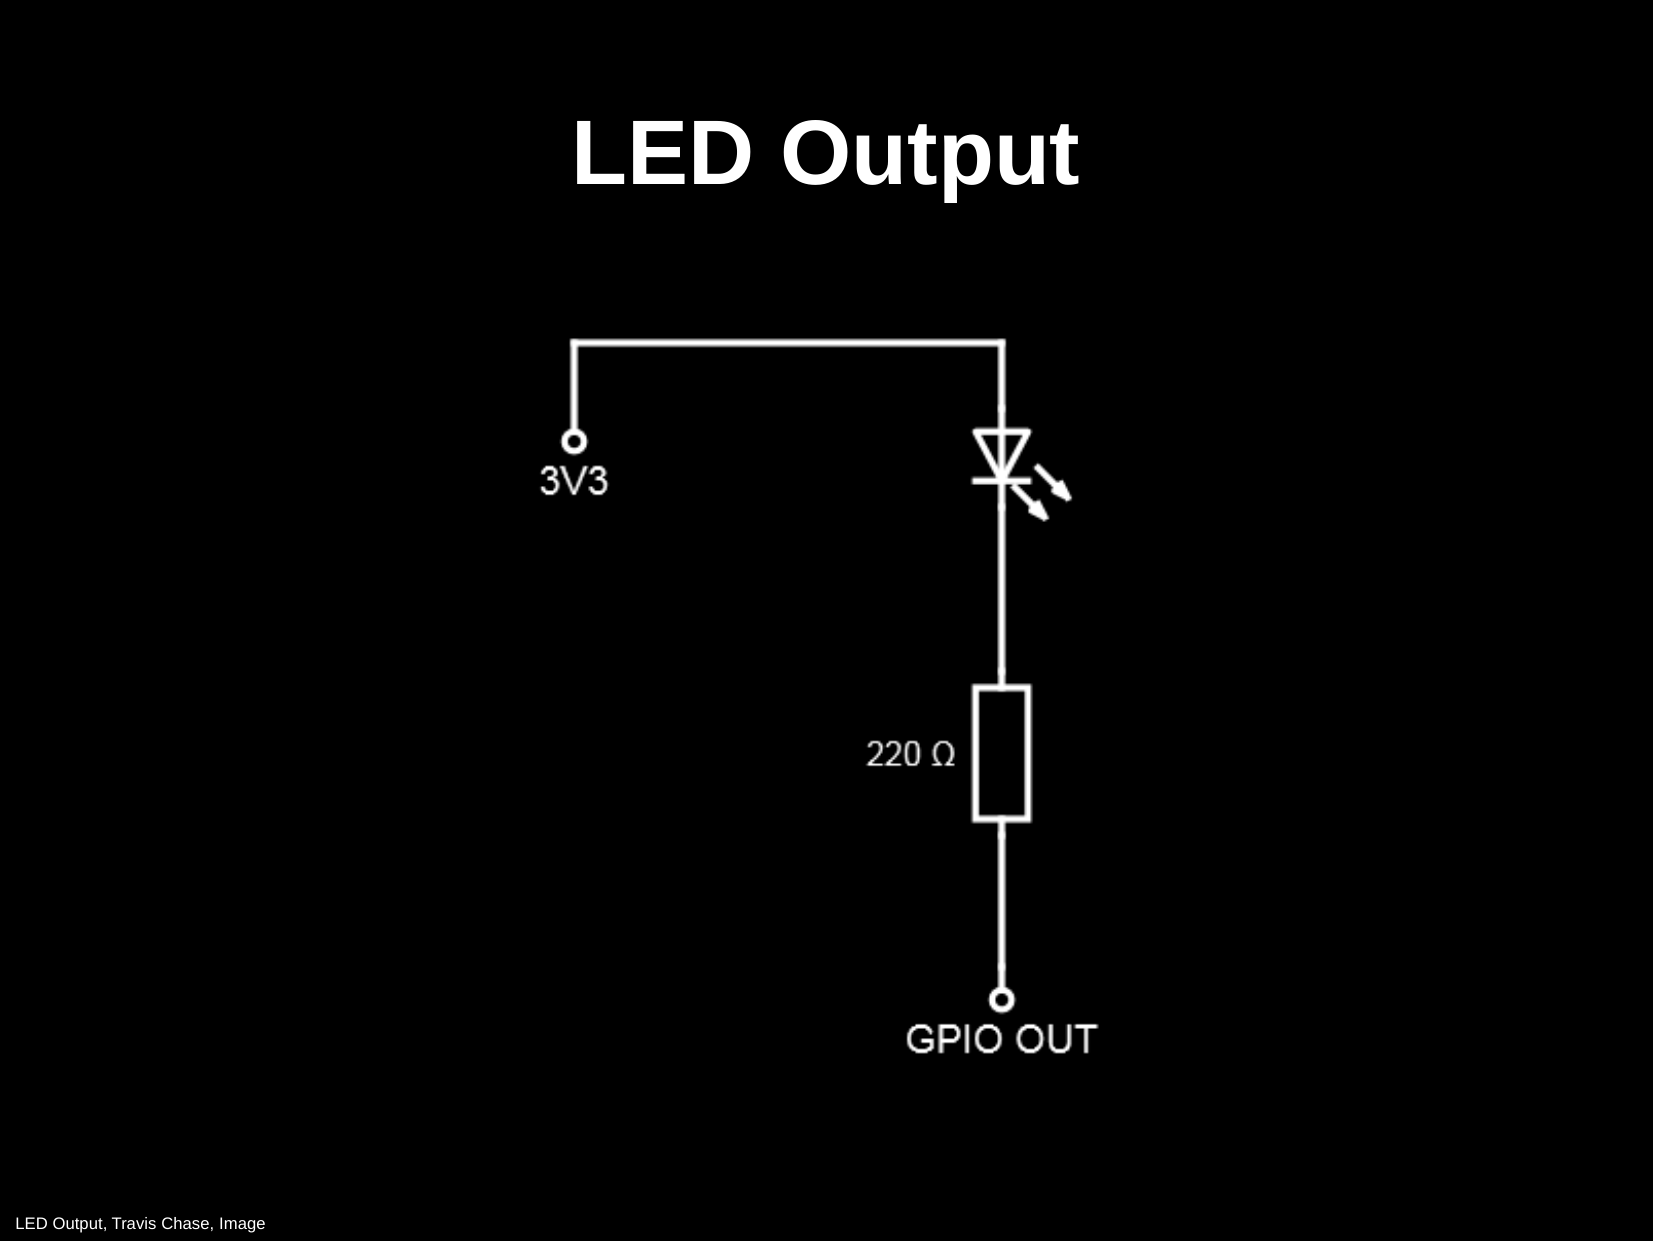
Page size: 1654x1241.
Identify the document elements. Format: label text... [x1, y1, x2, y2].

text_box LED Output, Travis Chase, Image [0, 1206, 280, 1241]
title LED Output [82, 49, 1571, 257]
picture [513, 290, 1140, 1109]
